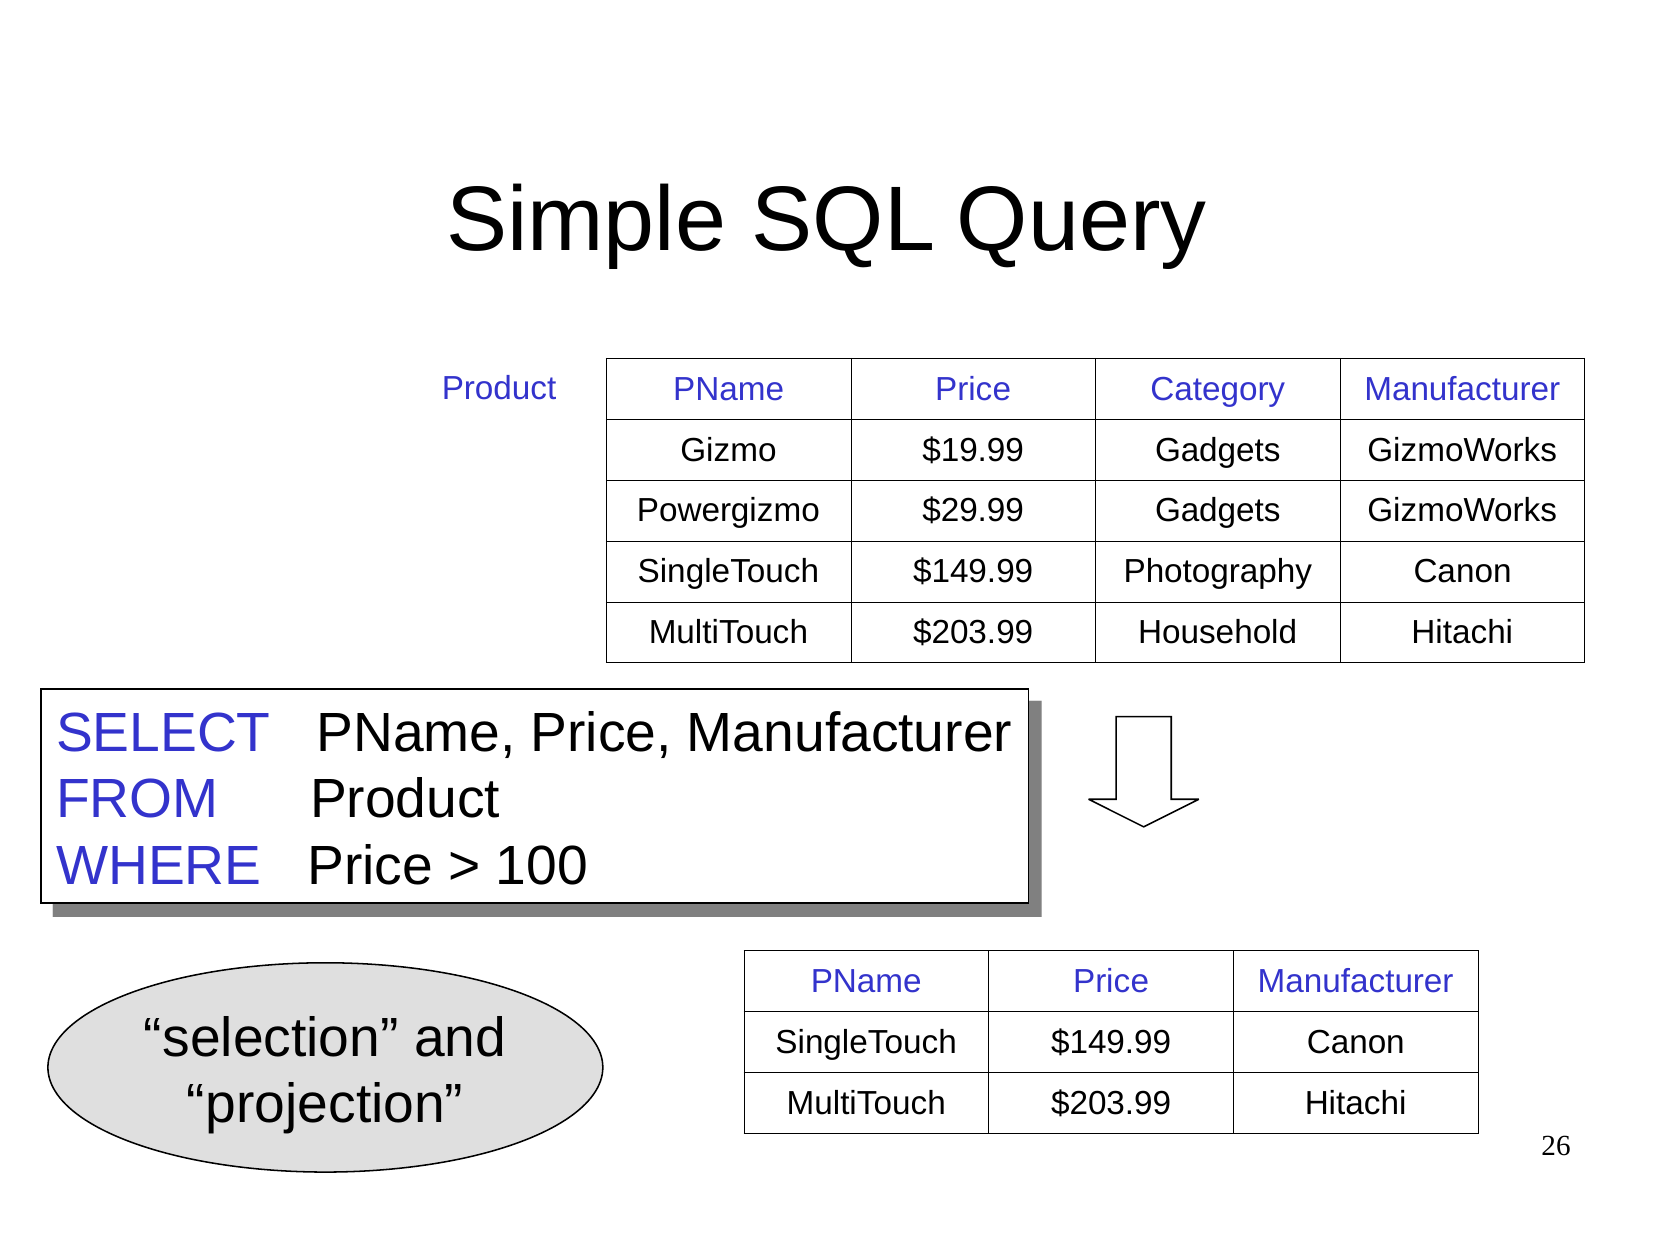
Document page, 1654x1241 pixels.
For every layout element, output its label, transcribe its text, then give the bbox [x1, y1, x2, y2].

table_cell Gadgets [1096, 481, 1340, 541]
table_cell SingleTouch [745, 1012, 988, 1072]
table_header Category [1096, 359, 1340, 419]
table_cell Gadgets [1096, 420, 1340, 480]
table_header Price [852, 359, 1095, 419]
table_cell Household [1096, 603, 1340, 662]
table_cell GizmoWorks [1341, 481, 1584, 541]
table_cell Photography [1096, 542, 1340, 602]
text_box SELECT PName, Price, Manufacturer FROM Product WHERE Price > 100 [41, 688, 1029, 904]
text_box Product [427, 358, 572, 414]
table_cell SingleTouch [607, 542, 851, 602]
table_cell $149.99 [852, 542, 1095, 602]
table_header Manufacturer [1234, 951, 1478, 1011]
table_cell $29.99 [852, 481, 1095, 541]
table_header Manufacturer [1341, 359, 1584, 419]
title Simple SQL Query [124, 110, 1530, 317]
table_cell MultiTouch [745, 1073, 988, 1133]
table_header Price [989, 951, 1233, 1011]
table_cell Powergizmo [607, 481, 851, 541]
table_cell $149.99 [989, 1012, 1233, 1072]
table_cell MultiTouch [607, 603, 851, 662]
table_cell $19.99 [852, 420, 1095, 480]
table_cell Canon [1234, 1012, 1478, 1072]
table_cell $203.99 [989, 1073, 1233, 1133]
table_cell Hitachi [1341, 603, 1584, 662]
text_box “selection” and “projection” [47, 962, 603, 1173]
table_cell Canon [1341, 542, 1584, 602]
table_cell Gizmo [607, 420, 851, 480]
table_header PName [745, 951, 988, 1011]
table_cell $203.99 [852, 603, 1095, 662]
table_header PName [607, 359, 851, 419]
table_cell Hitachi [1234, 1073, 1478, 1133]
table_cell GizmoWorks [1341, 420, 1584, 480]
